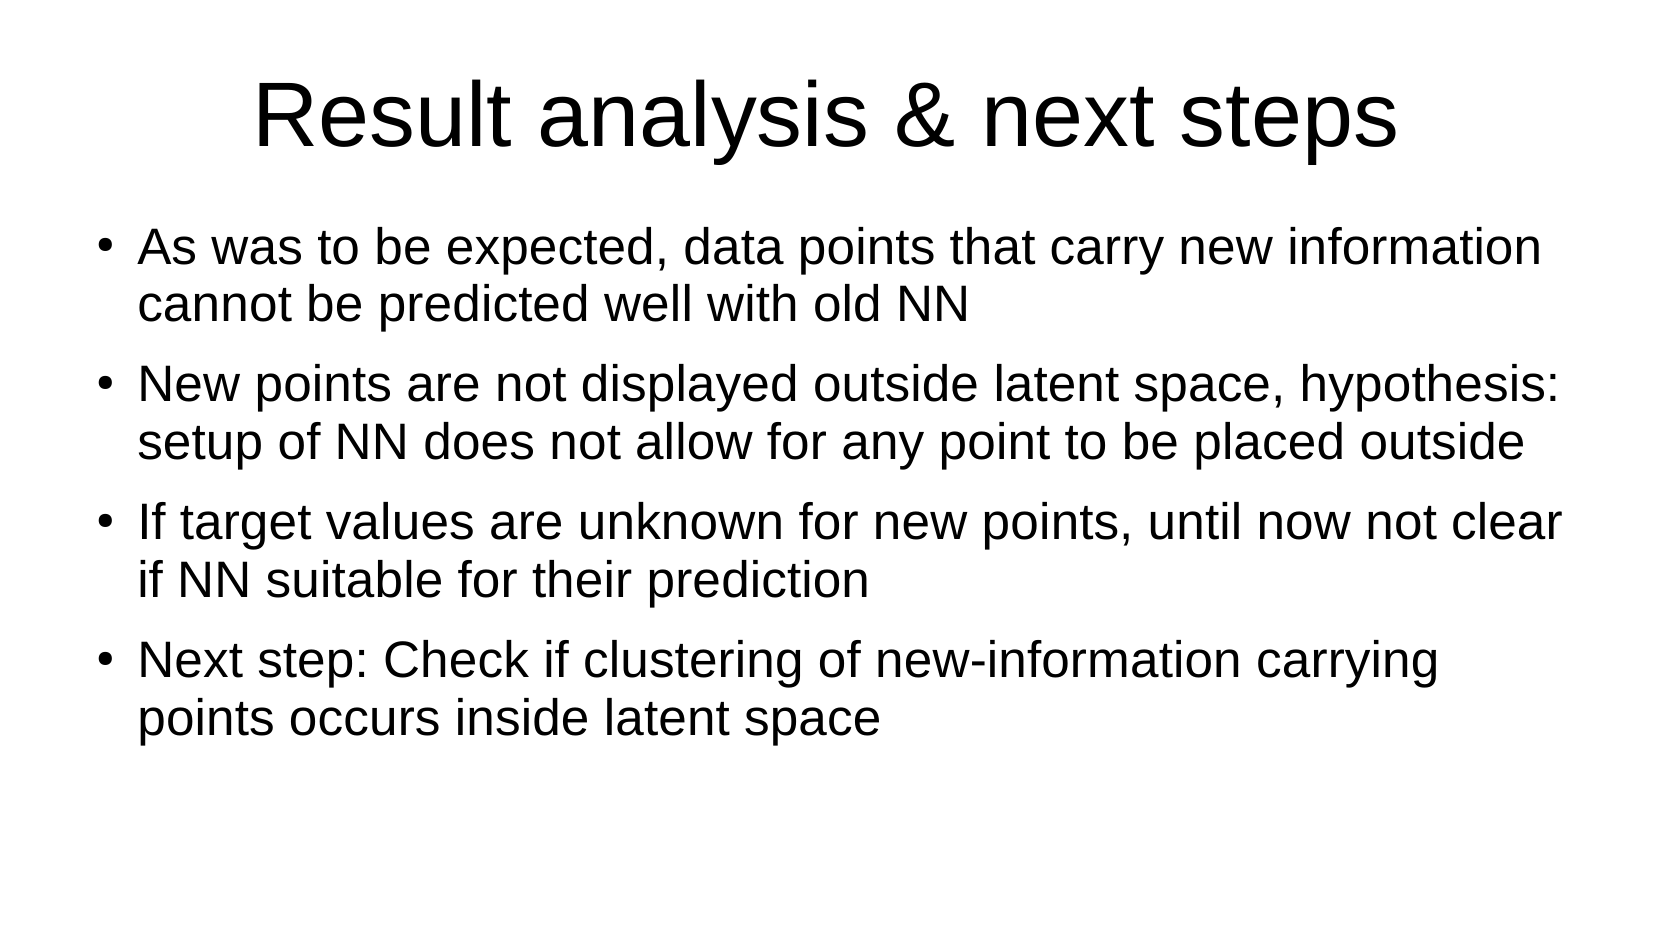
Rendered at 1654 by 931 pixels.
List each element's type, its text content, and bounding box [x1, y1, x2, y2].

list As was to be expected, data points that carry new information cannot be predicted well with old NN New points are not displayed outside latent space, hypothesis: setup of NN does not allow for any point to be placed outside If target values are unknown for new points, until now not clear if NN suitable for their prediction Next step: Check if clustering of new-information carrying points occurs inside latent space [82, 217, 1571, 758]
title Result analysis & next steps [82, 37, 1571, 193]
